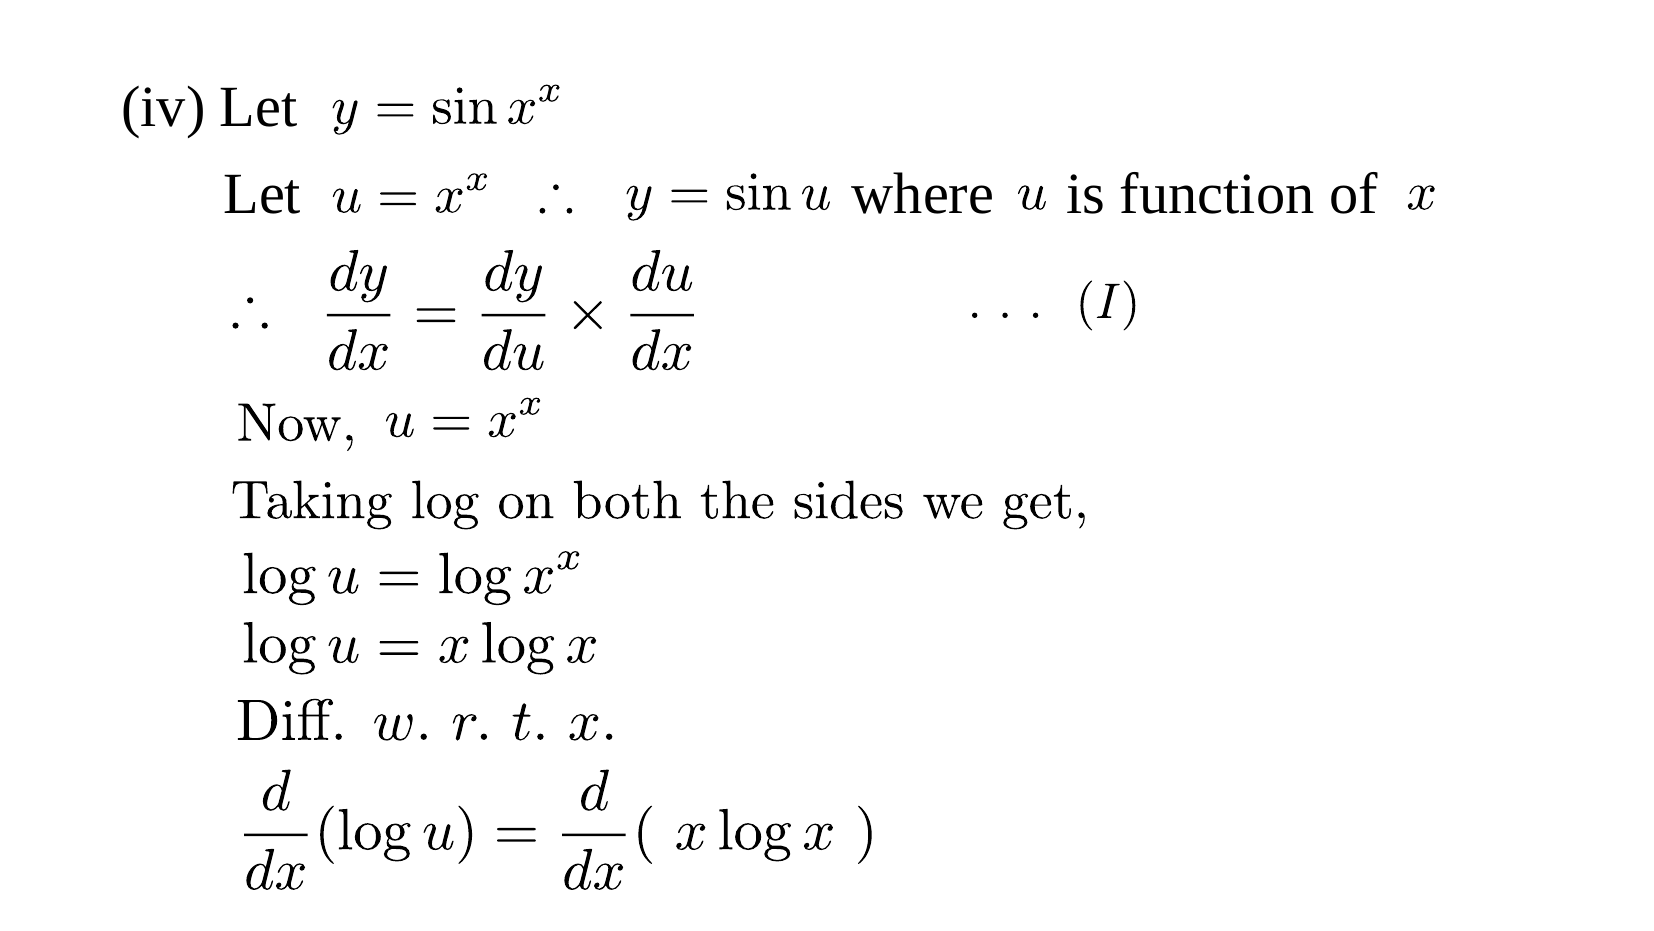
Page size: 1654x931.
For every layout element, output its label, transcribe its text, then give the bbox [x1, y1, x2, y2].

text_box [232, 297, 268, 329]
text_box [332, 84, 560, 135]
text_box [539, 173, 830, 221]
text_box [244, 769, 872, 890]
text_box [238, 403, 353, 452]
text_box [970, 280, 1136, 331]
title (iv) Let Let where is function of [47, 37, 1607, 898]
text_box [243, 551, 580, 606]
text_box [326, 249, 694, 371]
text_box [332, 173, 488, 213]
text_box [385, 397, 541, 438]
text_box [1017, 185, 1046, 210]
text_box [232, 480, 1085, 530]
text_box [1407, 185, 1435, 210]
text_box [237, 698, 613, 741]
text_box [243, 621, 597, 675]
